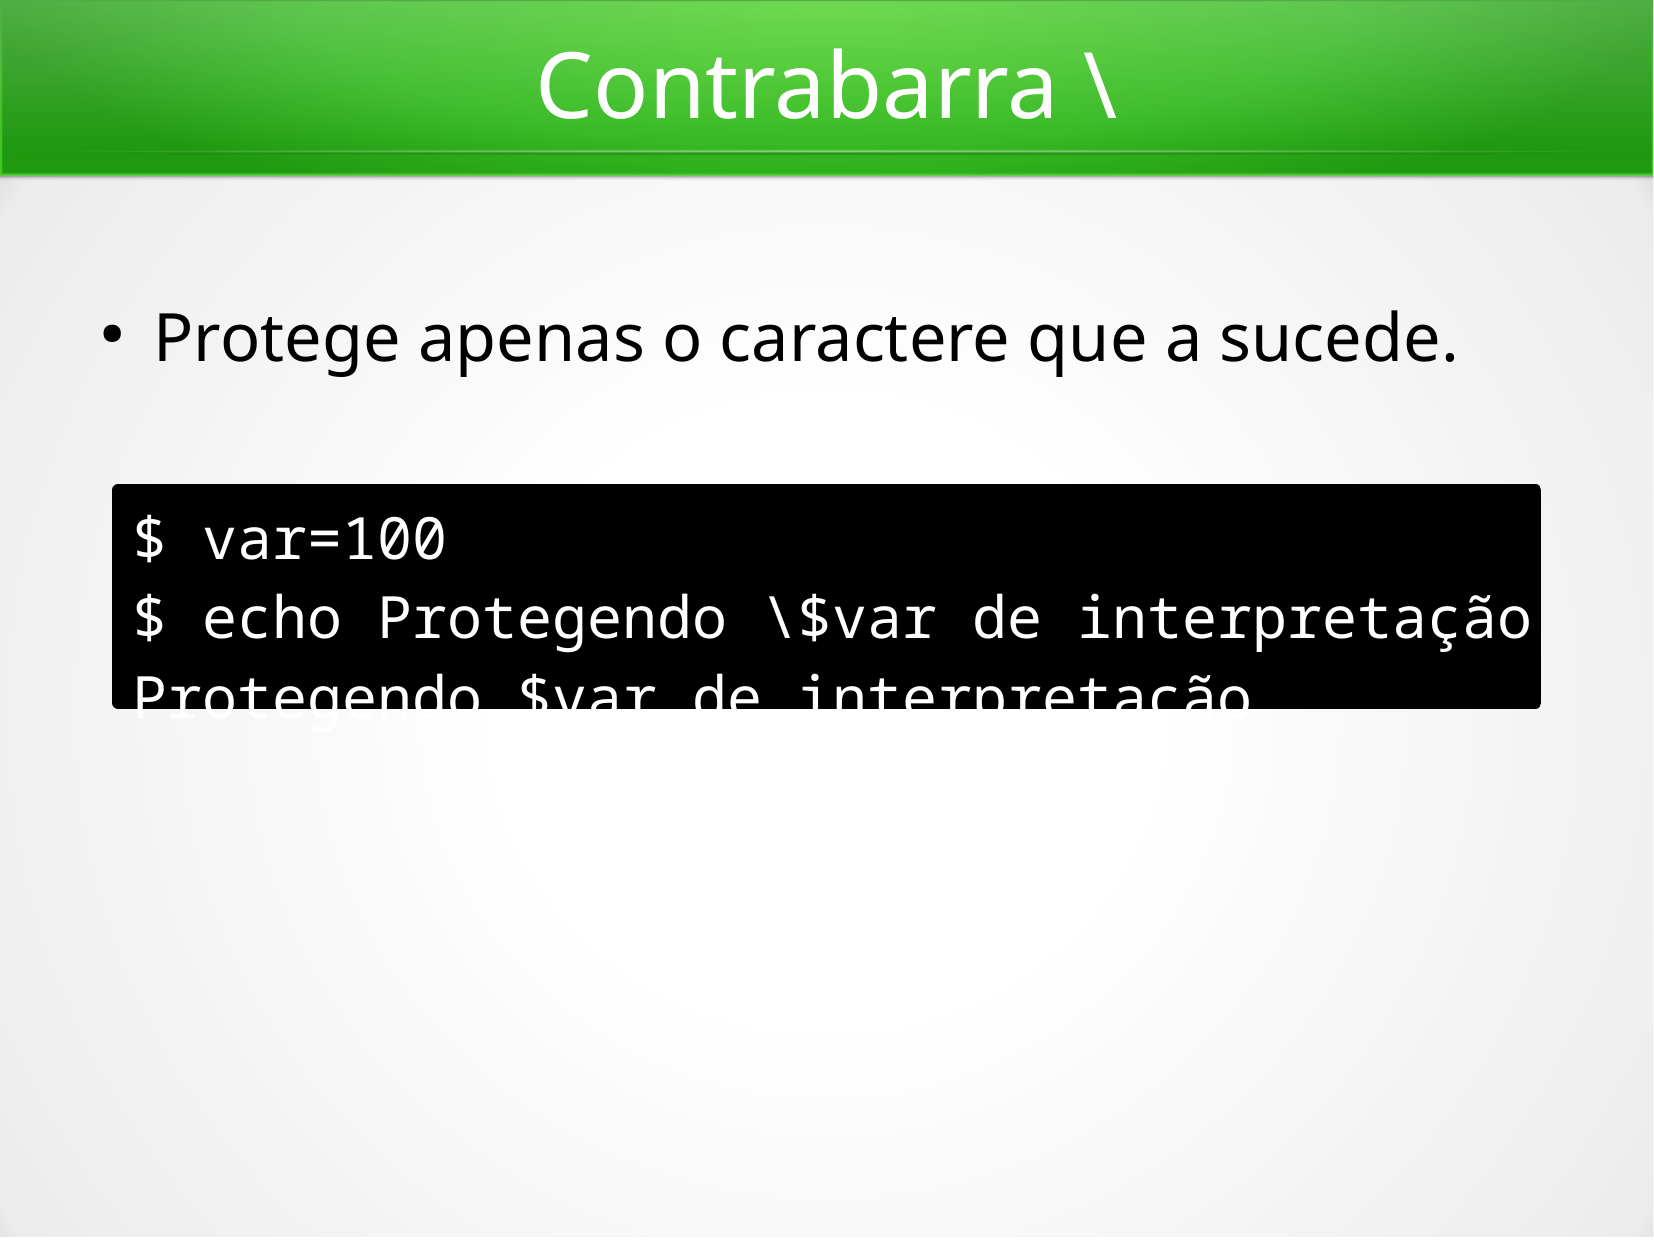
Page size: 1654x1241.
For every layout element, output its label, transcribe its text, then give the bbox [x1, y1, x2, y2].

title Contrabarra \ [82, 11, 1571, 154]
picture [0, 0, 1654, 1237]
text_box $ var=100 $ echo Protegendo \$var de interpretação Protegendo $var de interpretação [118, 490, 1536, 703]
list Protege apenas o caractere que a sucede. [82, 290, 1571, 1010]
